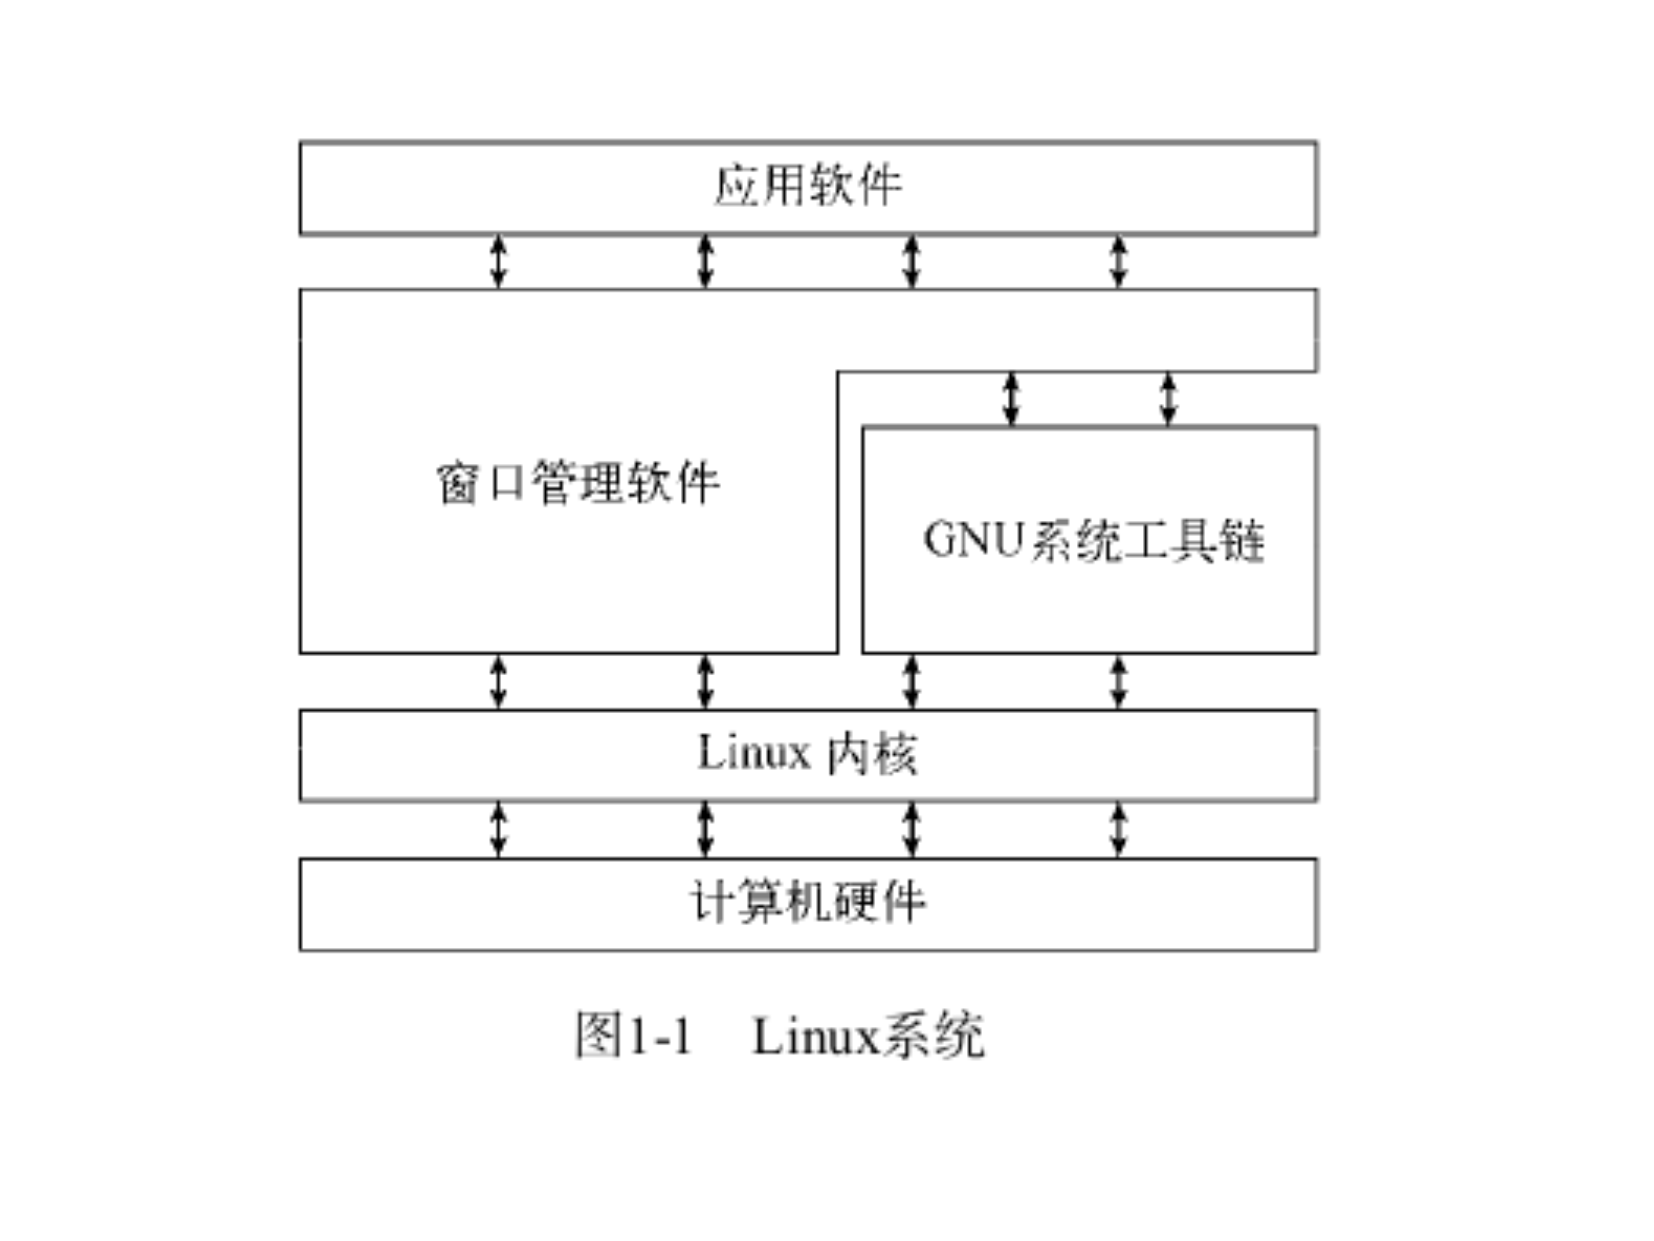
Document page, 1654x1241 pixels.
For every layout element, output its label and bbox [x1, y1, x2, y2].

picture [105, 74, 1560, 1121]
